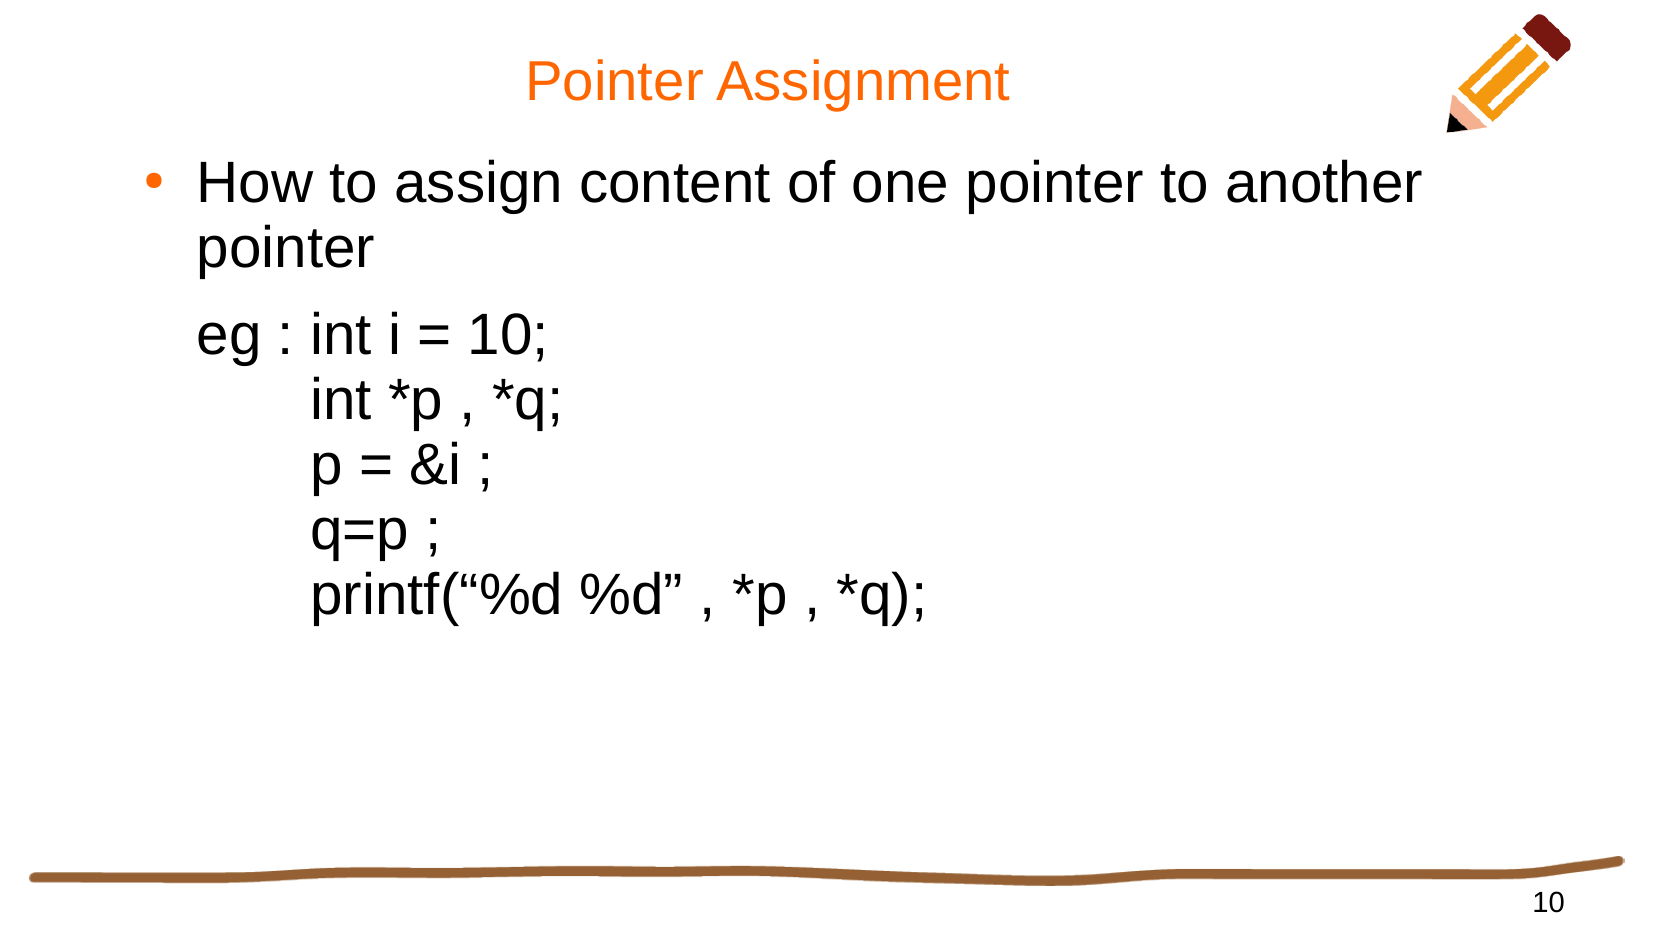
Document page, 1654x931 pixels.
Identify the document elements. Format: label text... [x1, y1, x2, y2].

picture [29, 856, 1625, 886]
title Pointer Assignment [88, 29, 1447, 133]
picture [1446, 14, 1571, 133]
list How to assign content of one pointer to another pointer eg : int i = 10; int *p , *q; p = &i ; q=p ; printf(“%d %d” , *p , *q); [126, 150, 1538, 800]
